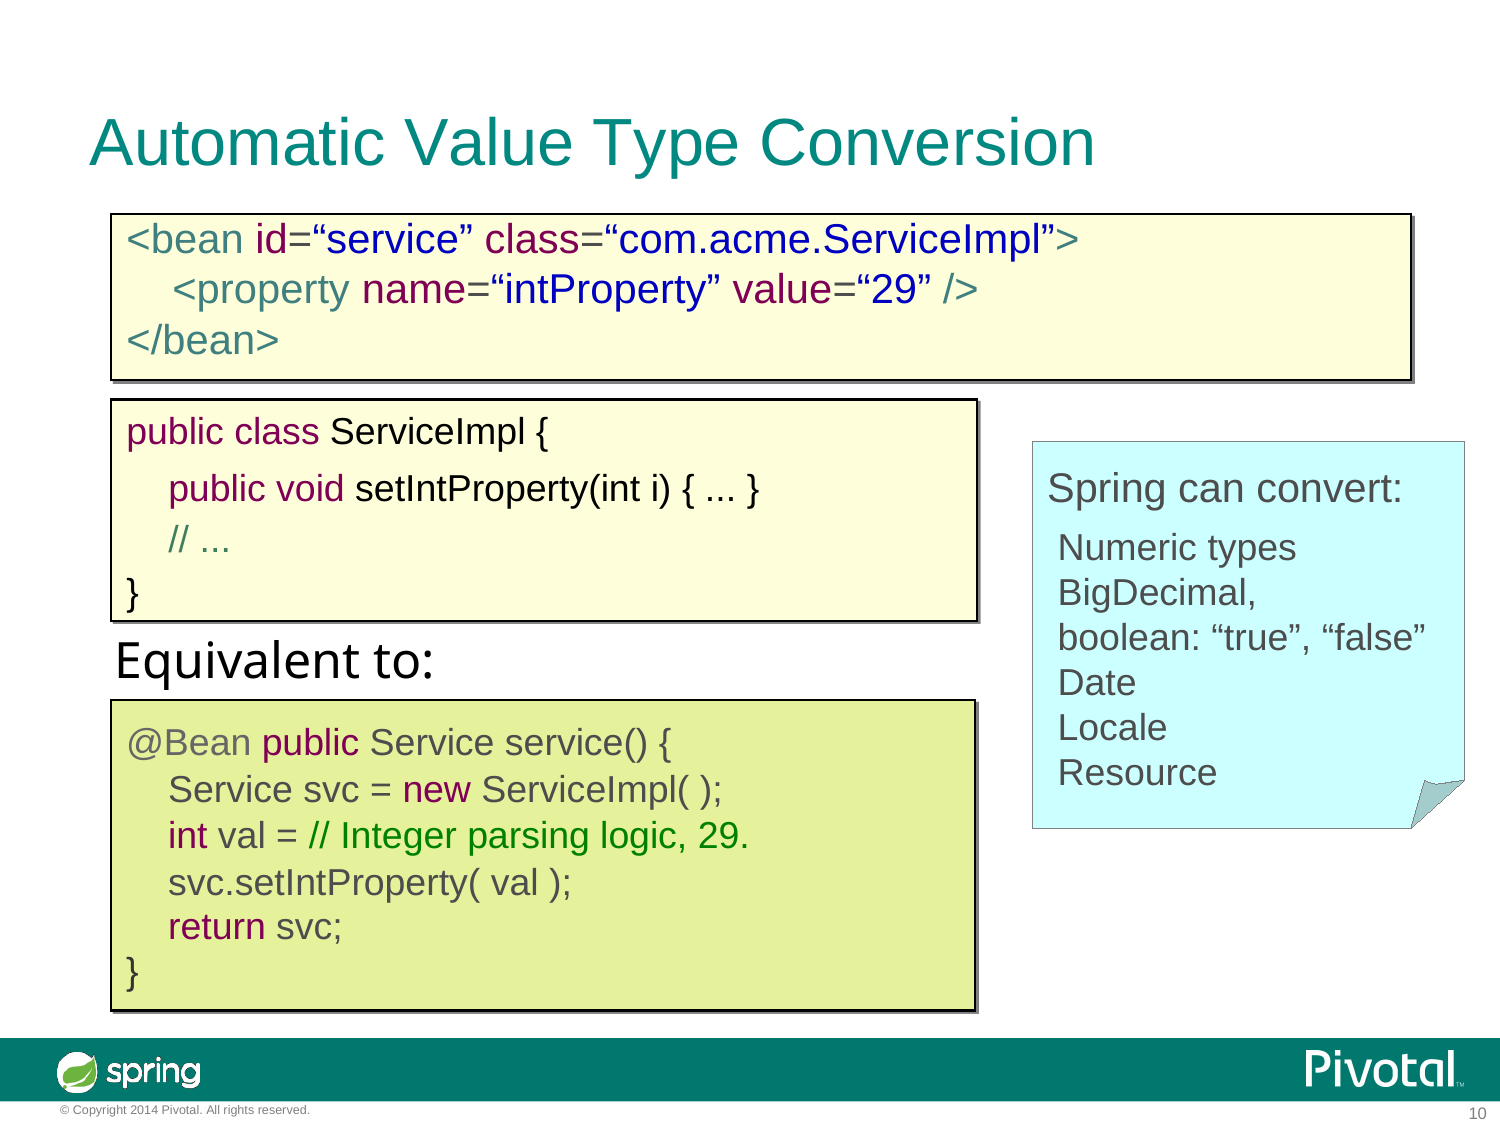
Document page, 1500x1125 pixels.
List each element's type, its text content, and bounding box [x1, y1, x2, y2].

picture [1306, 1050, 1464, 1087]
text_box Spring can convert: Numeric types BigDecimal, boolean: “true”, “false” Date Locale Resource [1032, 453, 1455, 801]
list <bean id=“service” class=“com.acme.ServiceImpl”> <property name=“intProperty” value=“29” /> </bean> [111, 214, 1412, 381]
list public class ServiceImpl { public void setIntProperty(int i) { ... } // ... } [111, 399, 977, 621]
text_box @Bean public Service service() { Service svc = new ServiceImpl( ); int val = // Integer parsing logic, 29. svc.setIntProperty( val ); return svc; } [111, 700, 976, 1011]
title Automatic Value Type Conversion [75, 45, 1426, 233]
text_box [1032, 801, 1442, 829]
text_box Equivalent to: [99, 620, 992, 697]
text_box [1032, 441, 1465, 789]
picture [32, 1041, 210, 1103]
